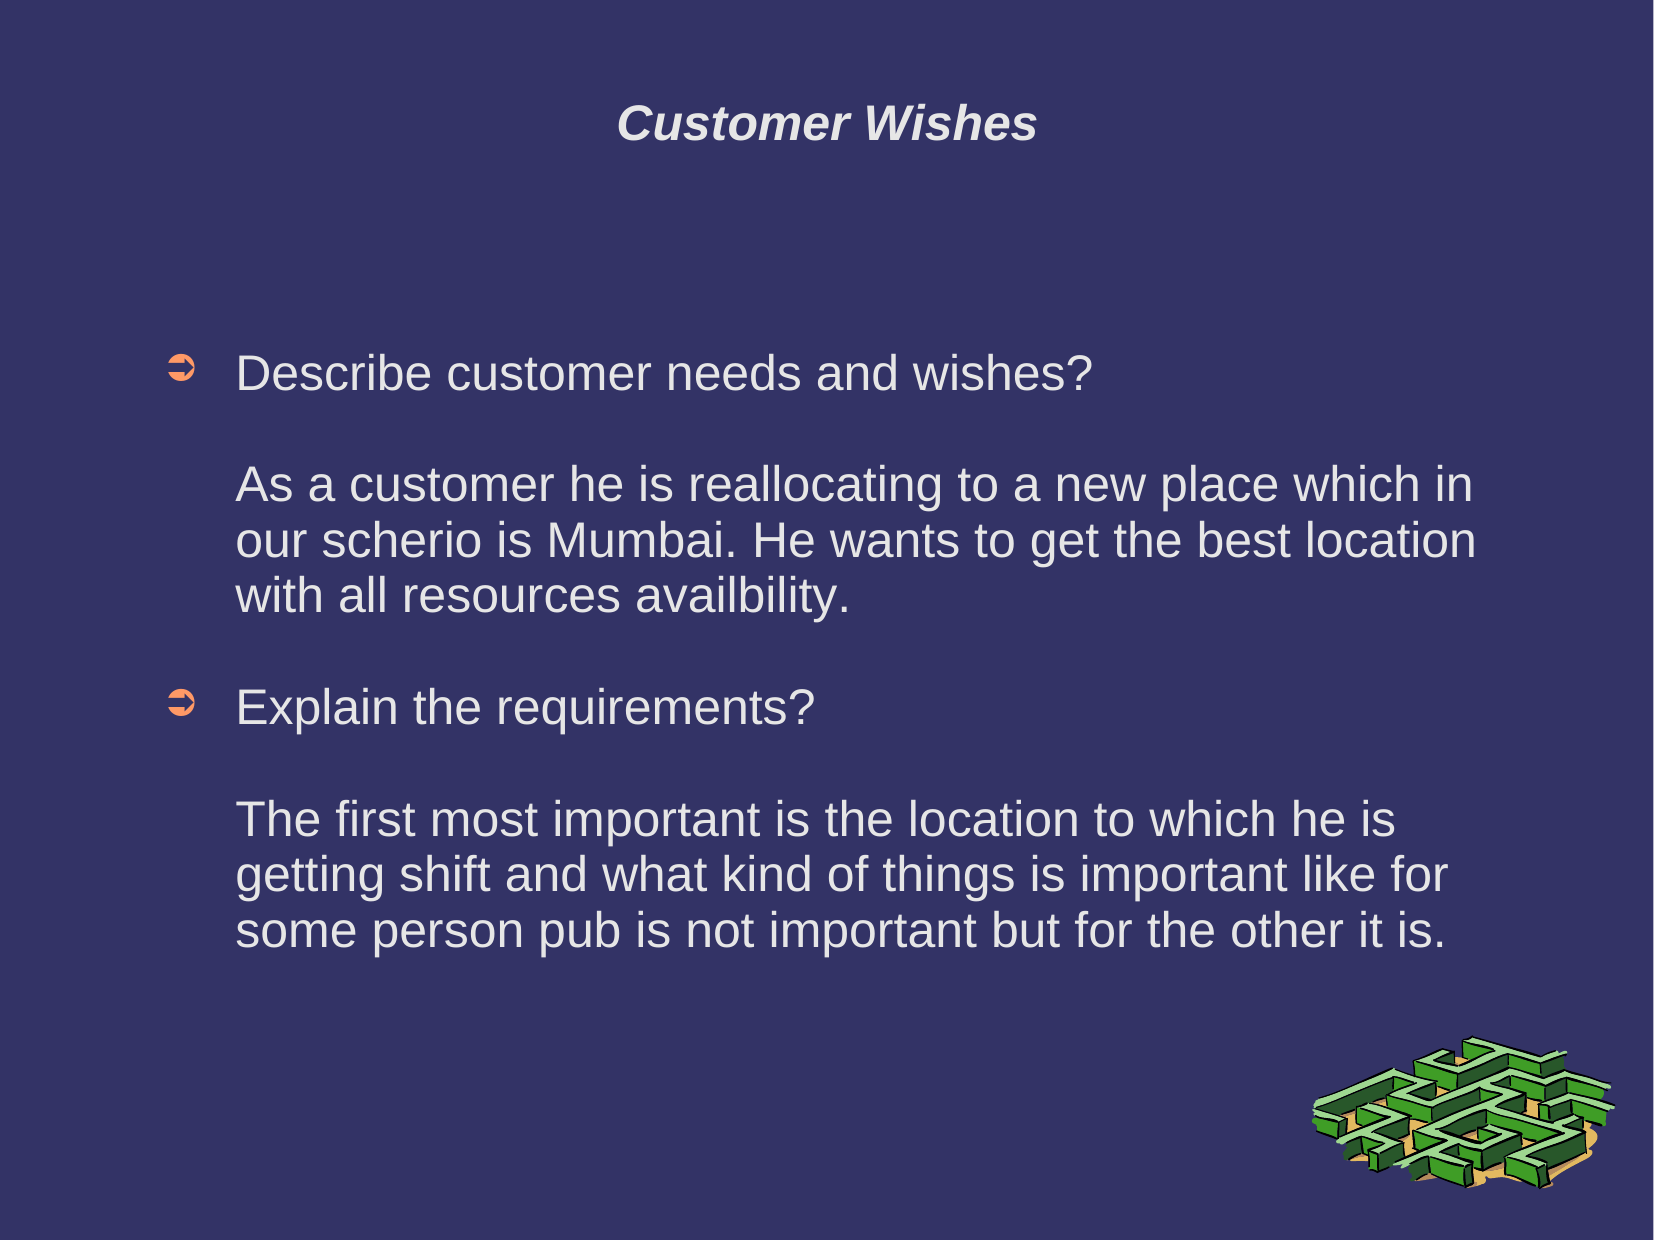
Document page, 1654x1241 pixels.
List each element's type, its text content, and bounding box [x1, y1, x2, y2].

title Customer Wishes [121, 19, 1534, 227]
list Describe customer needs and wishes? As a customer he is reallocating to a new place which in our scherio is Mumbai. He wants to get the best location with all resources availbility. Explain the requirements? The first most important is the location to which he is getting shift and what kind of things is important like for some person pub is not important but for the other it is. [152, 344, 1534, 1127]
